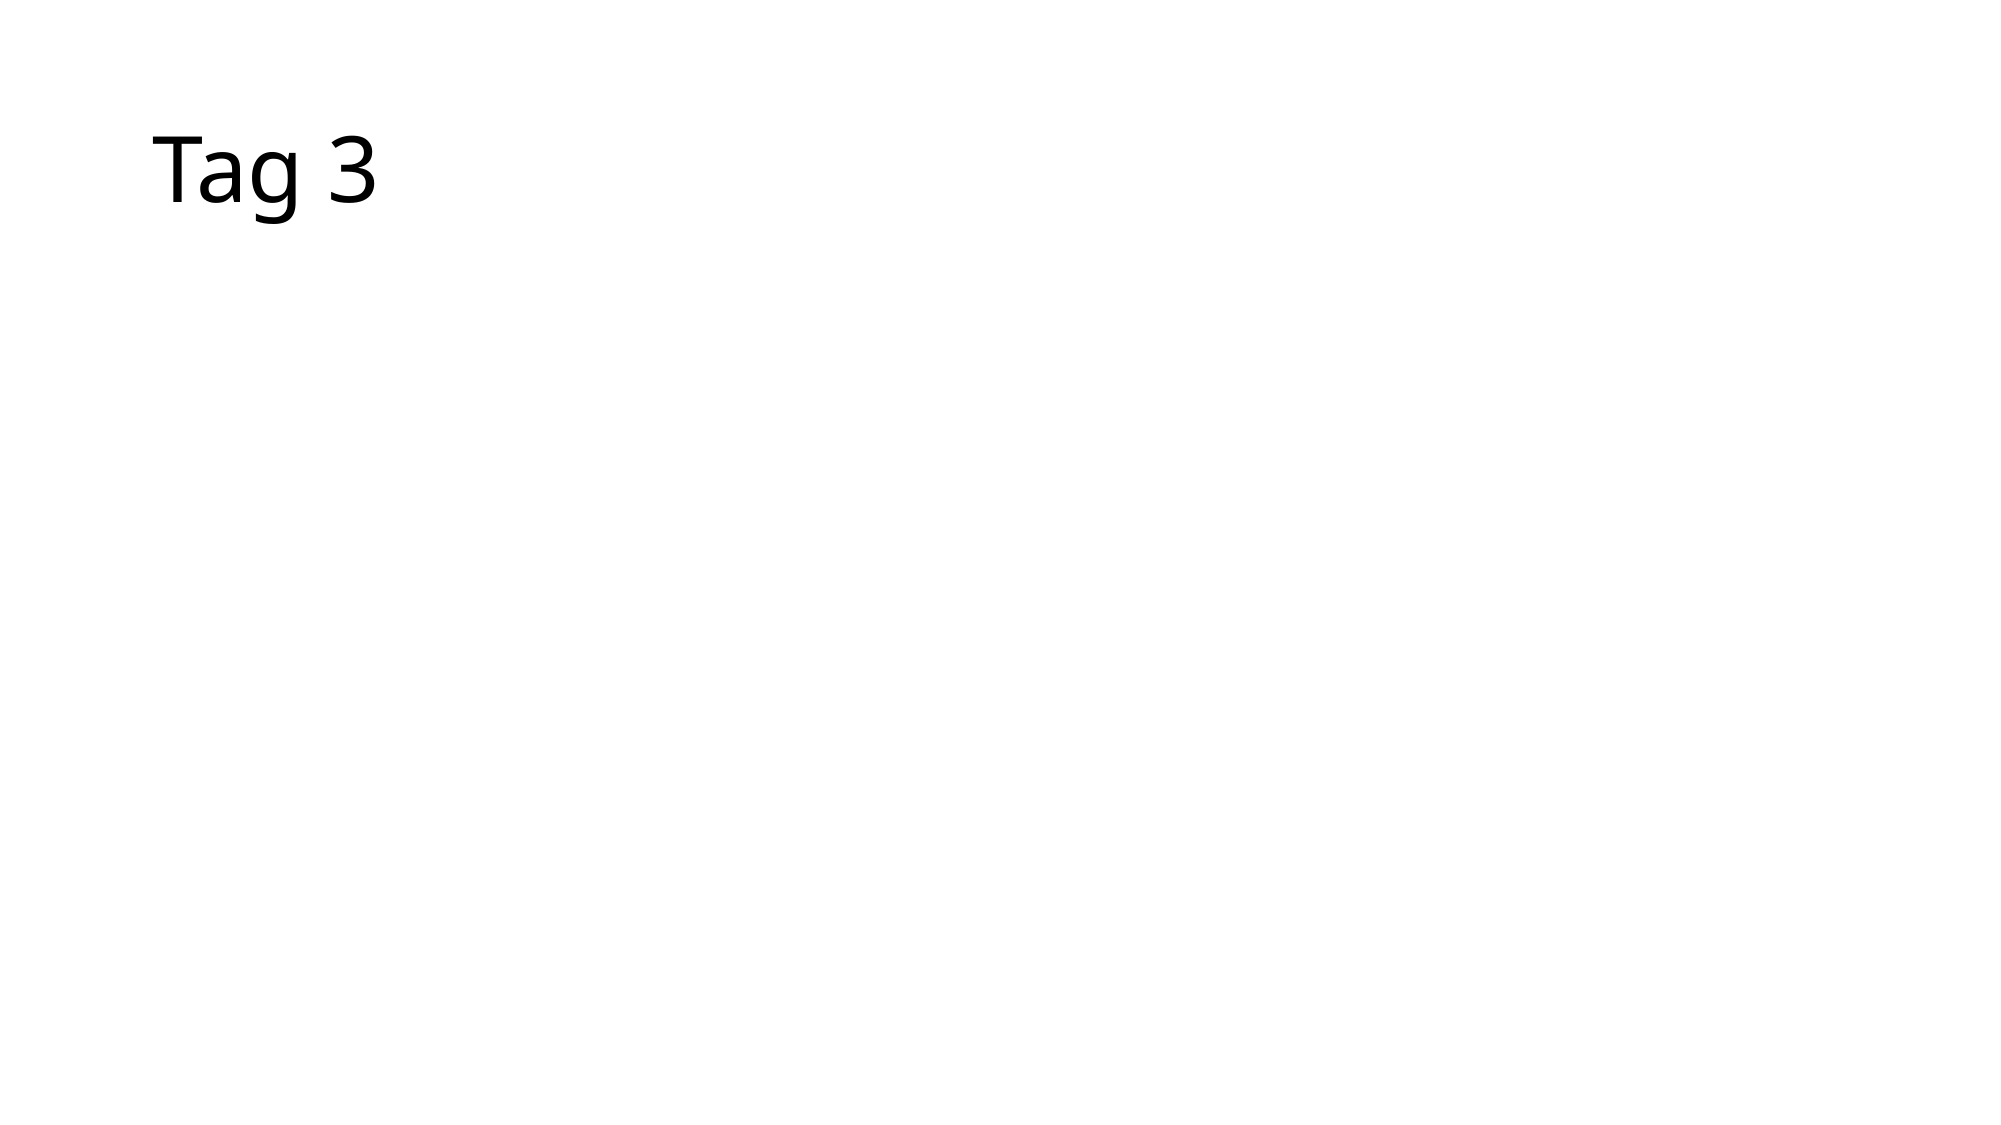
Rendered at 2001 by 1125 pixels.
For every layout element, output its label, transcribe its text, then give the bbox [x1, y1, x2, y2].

title Tag 3 [137, 59, 1863, 278]
